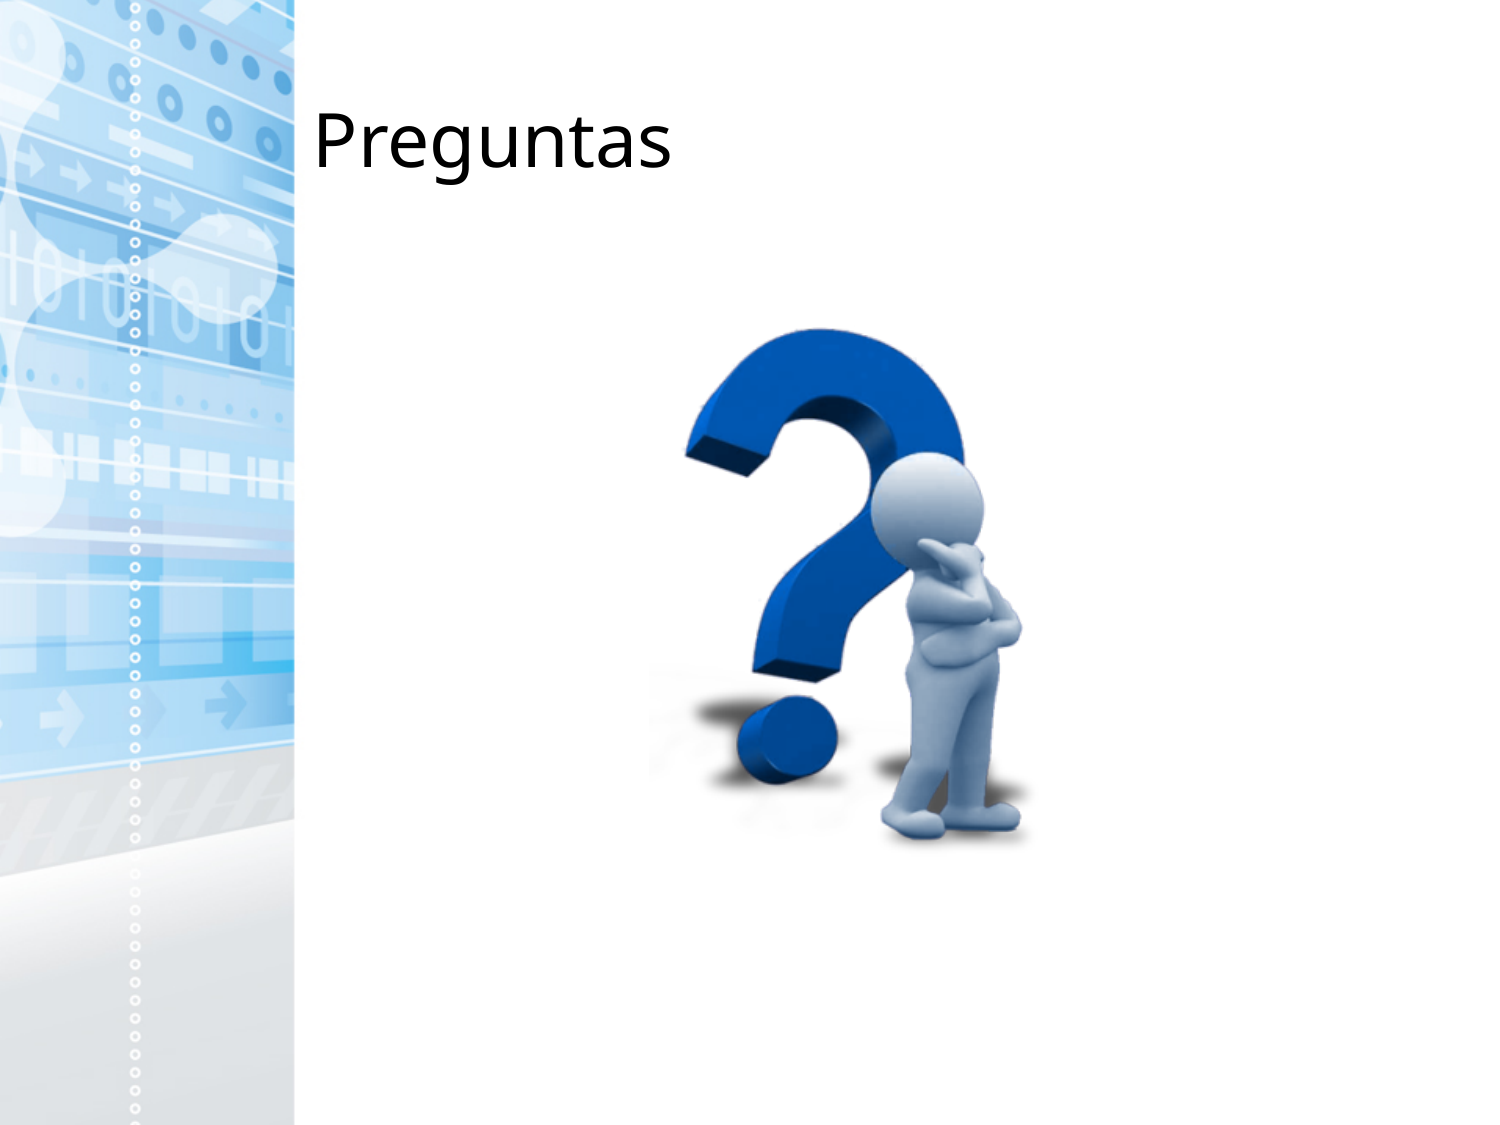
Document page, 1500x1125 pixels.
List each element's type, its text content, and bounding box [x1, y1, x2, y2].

picture [0, 0, 1500, 1125]
title Preguntas [312, 45, 1424, 233]
